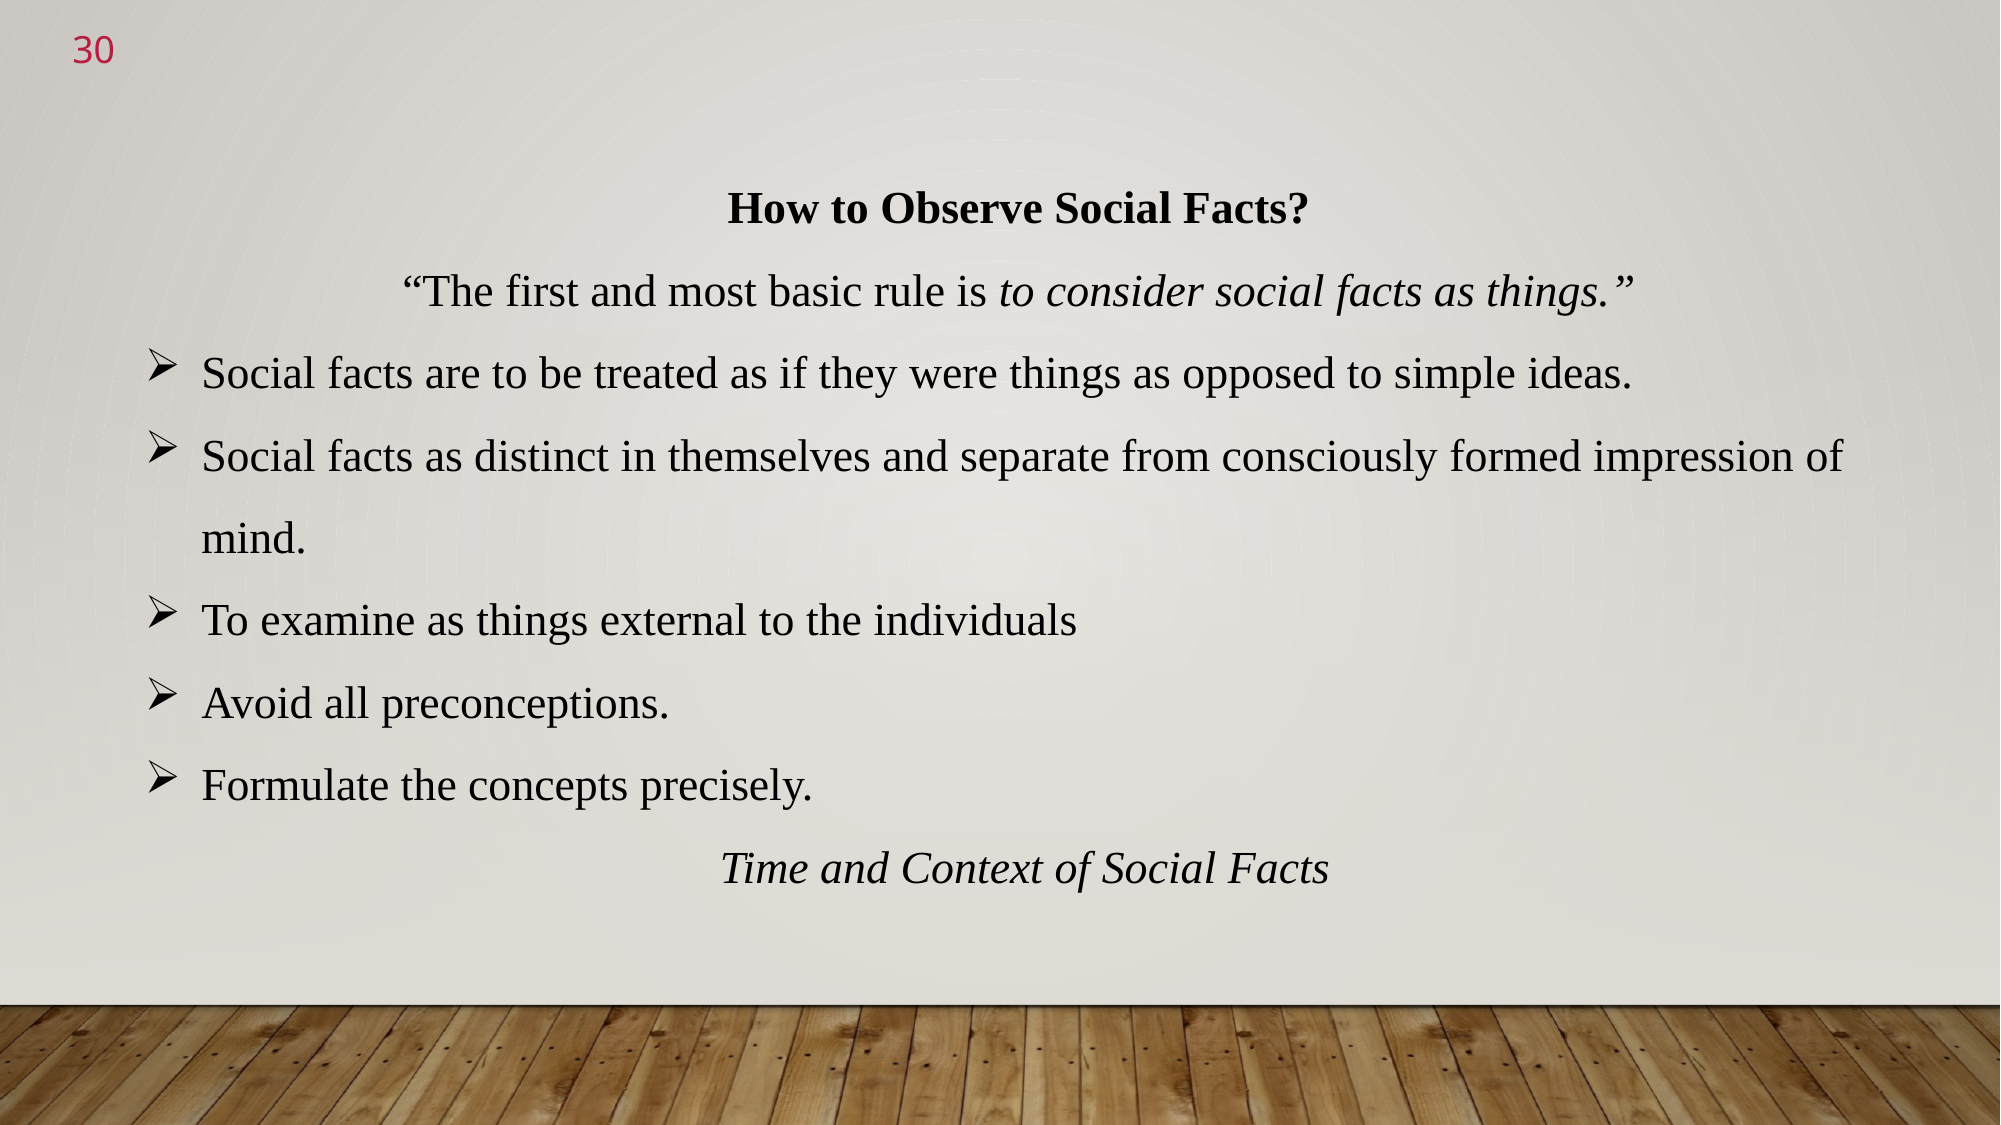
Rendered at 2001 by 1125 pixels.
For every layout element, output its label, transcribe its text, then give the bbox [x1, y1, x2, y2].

text_box How to Observe Social Facts? “The first and most basic rule is to consider social facts as things.” Social facts are to be treated as if they were things as opposed to simple ideas. Social facts as distinct in themselves and separate from consciously formed impression of mind. To examine as things external to the individuals Avoid all preconceptions. Formulate the concepts precisely. Time and Context of Social Facts [130, 142, 1920, 900]
slide_number 21 [0, 18, 131, 102]
picture [0, 1005, 2000, 1125]
